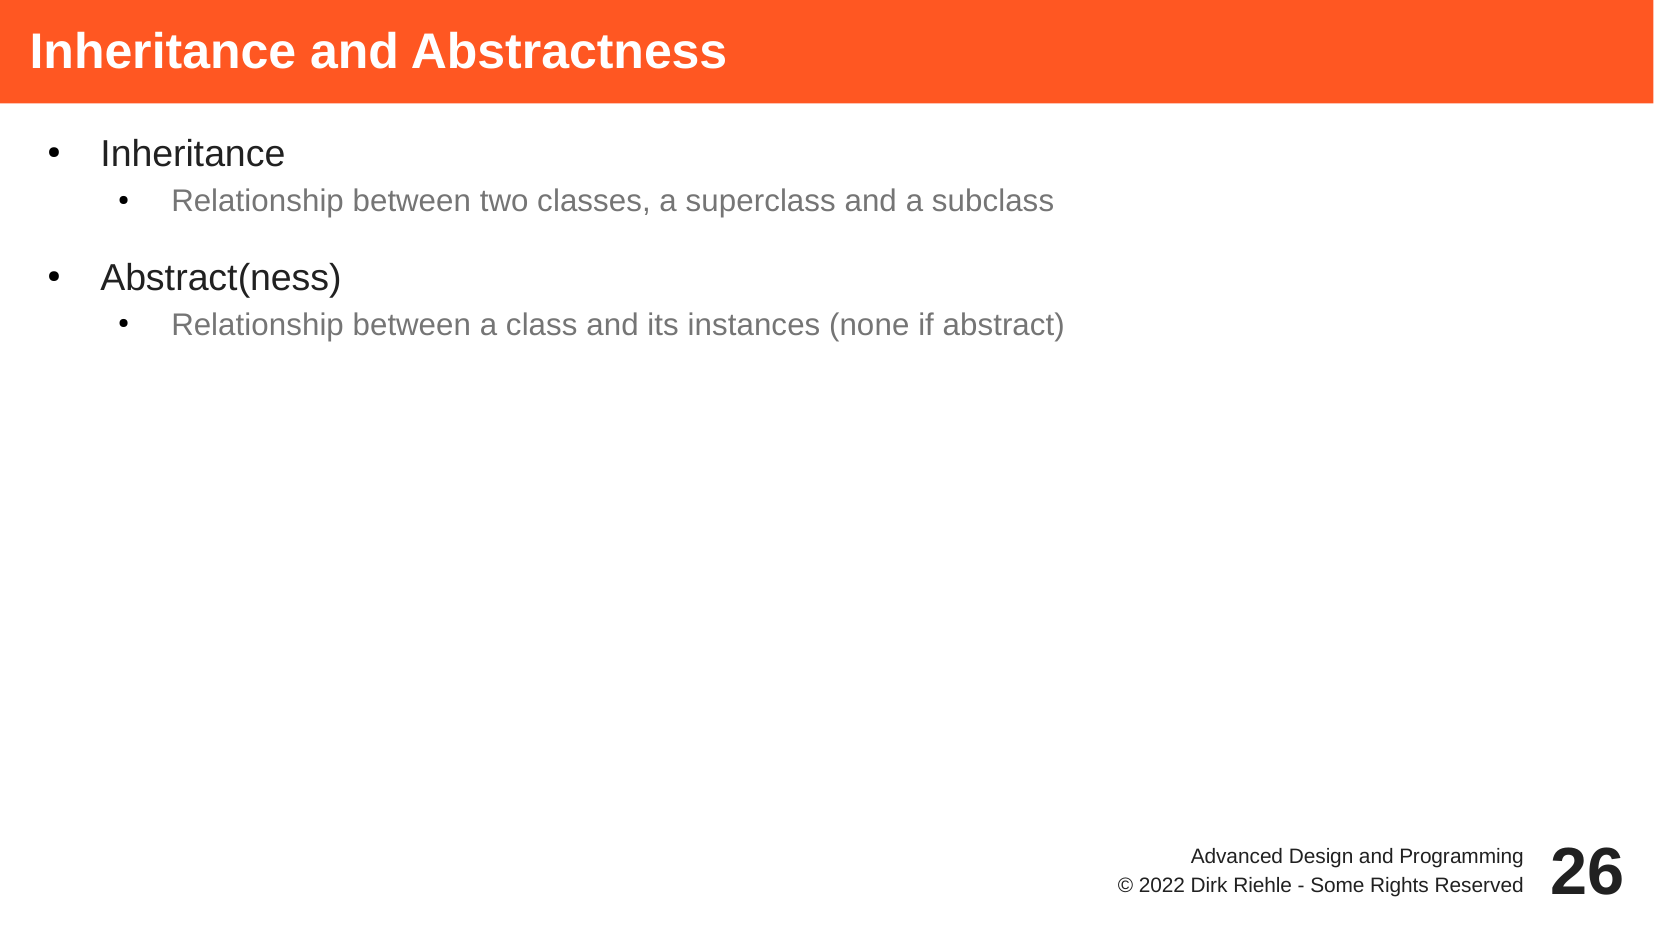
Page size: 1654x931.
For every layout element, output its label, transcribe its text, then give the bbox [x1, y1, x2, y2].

list Inheritance Relationship between two classes, a superclass and a subclass Abstract(ness) Relationship between a class and its instances (none if abstract) [29, 132, 1625, 813]
title Inheritance and Abstractness [0, 0, 1654, 104]
